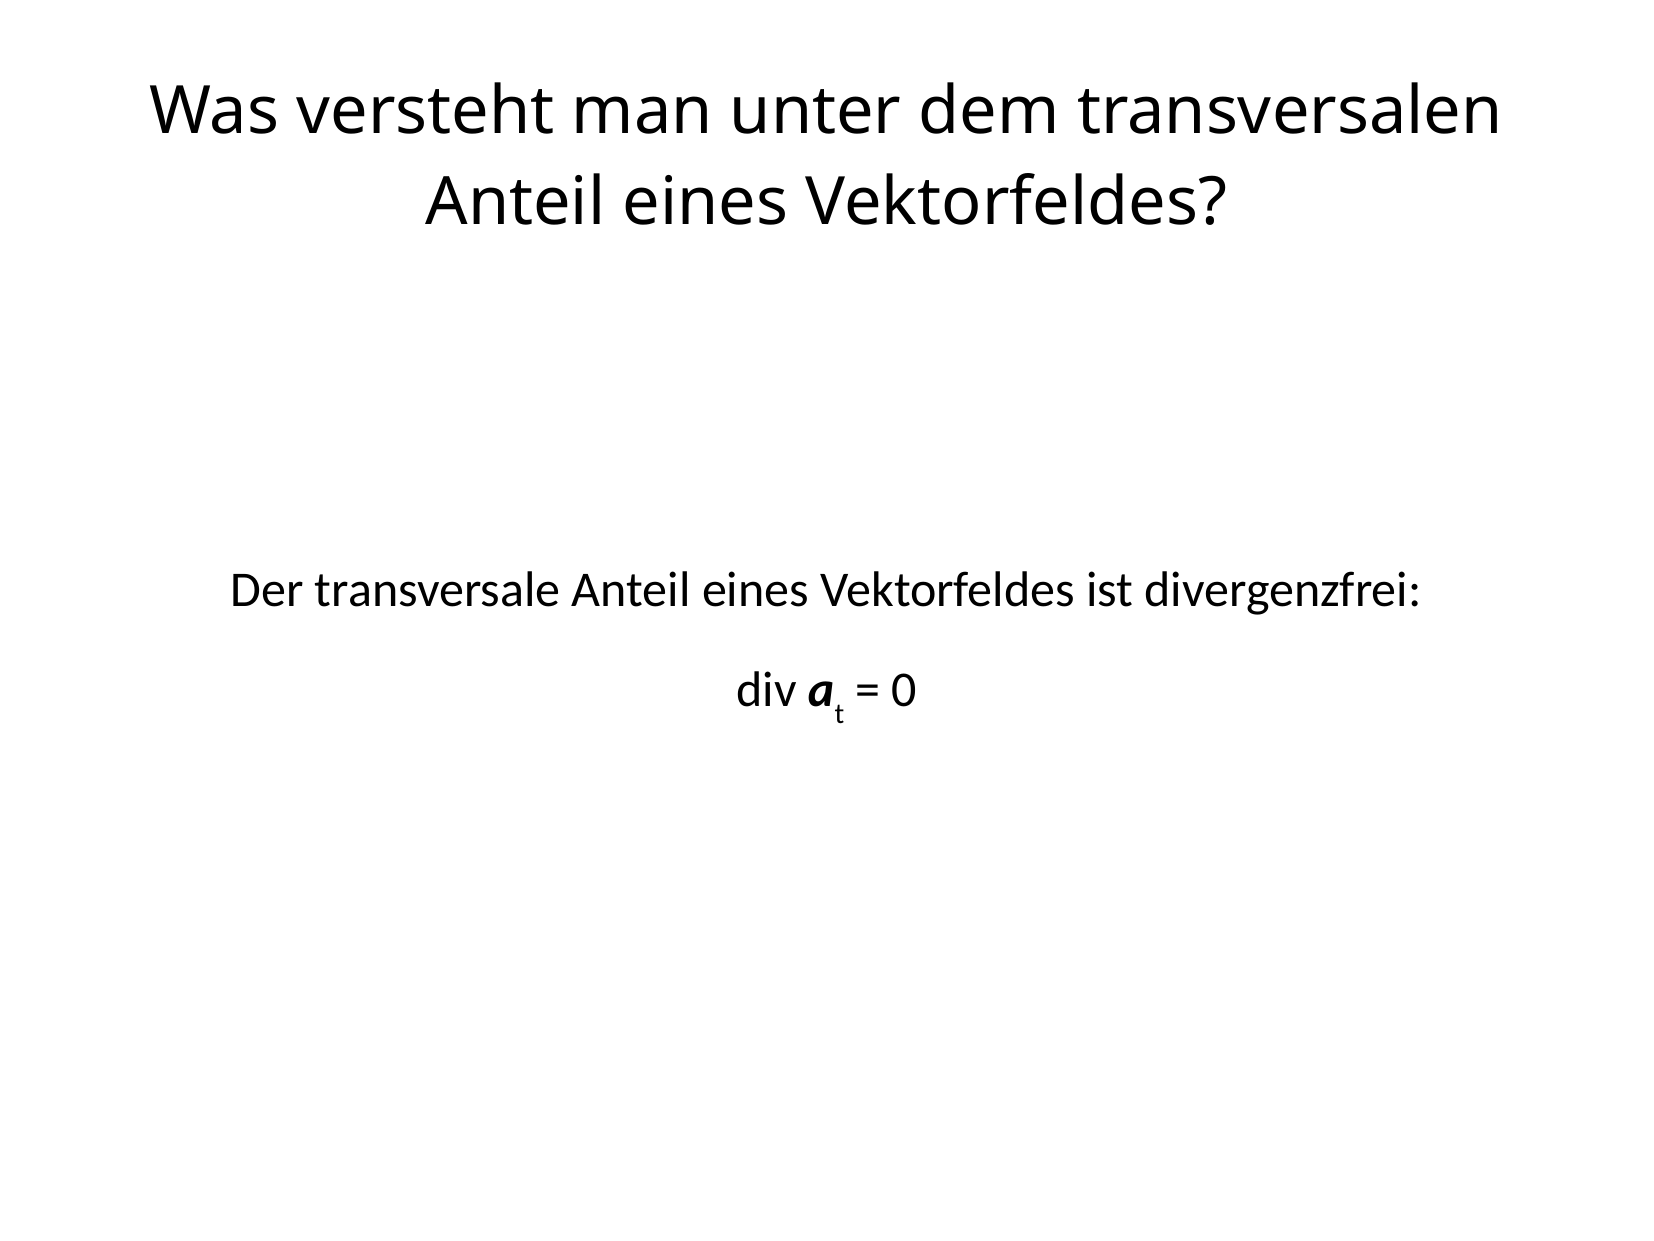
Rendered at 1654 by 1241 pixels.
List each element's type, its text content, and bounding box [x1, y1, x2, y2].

subtitle Der transversale Anteil eines Vektorfeldes ist divergenzfrei: div at = 0 [82, 290, 1571, 1010]
title Was versteht man unter dem transversalen Anteil eines Vektorfeldes? [82, 49, 1571, 257]
